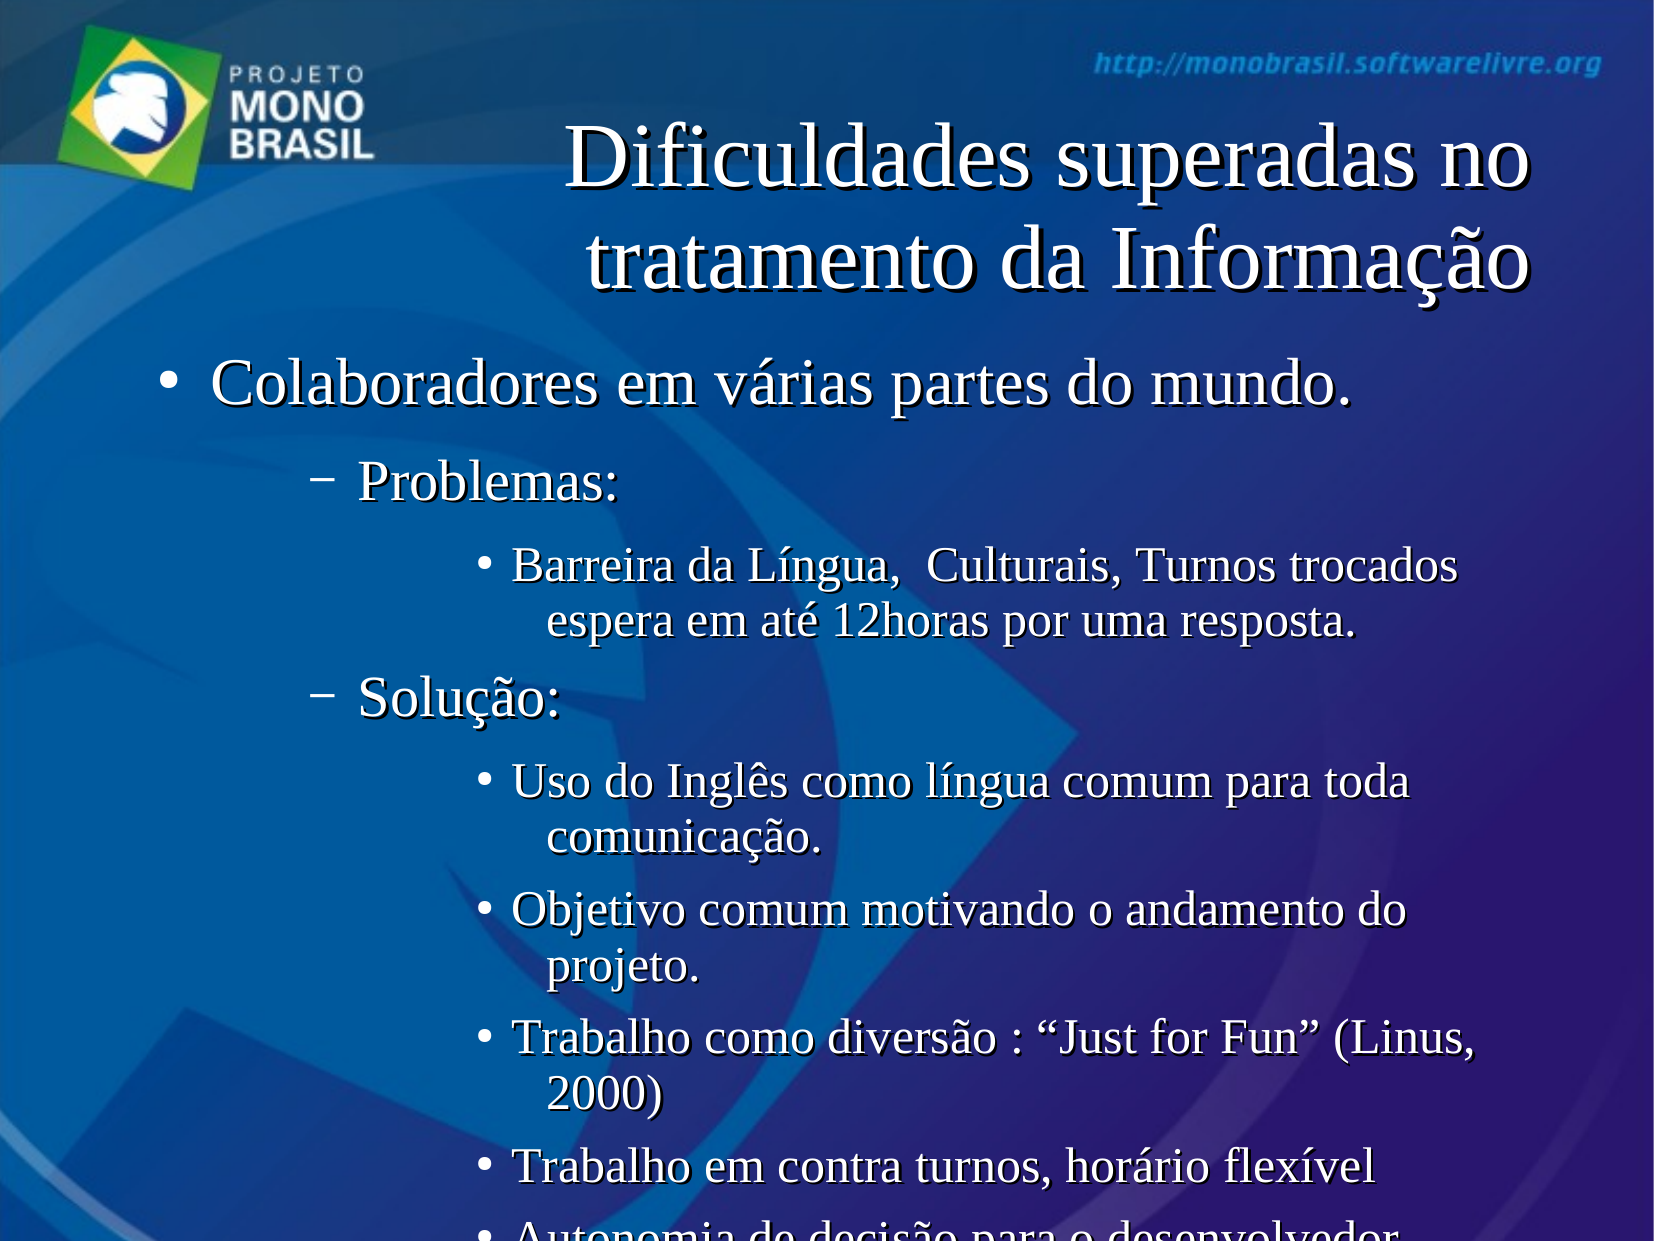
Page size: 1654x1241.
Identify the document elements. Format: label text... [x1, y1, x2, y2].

picture [1319, 1235, 1326, 1241]
picture [684, 1236, 692, 1241]
picture [817, 1235, 825, 1241]
picture [645, 1235, 655, 1241]
picture [758, 1235, 765, 1241]
list Colaboradores em várias partes do mundo. Problemas: Barreira da Língua, Culturais, Turnos trocados espera em até 12horas por uma resposta. Solução: Uso do Inglês como língua comum para toda comunicação. Objetivo comum motivando o andamento do projeto. Trabalho como diversão : “Just for Fun” (Linus, 2000) Trabalho em contra turnos, horário flexível Autonomia de decisão para o desenvolvedor [121, 344, 1534, 1156]
picture [943, 1235, 952, 1241]
picture [981, 1236, 989, 1241]
picture [1183, 1235, 1190, 1241]
title Dificuldades superadas no tratamento da Informação [121, 95, 1534, 318]
picture [525, 1230, 533, 1241]
picture [1341, 1235, 1349, 1241]
picture [595, 1235, 605, 1241]
picture [1255, 1235, 1265, 1241]
picture [1116, 1235, 1124, 1241]
picture [842, 1235, 849, 1241]
picture [865, 1235, 877, 1241]
picture [1141, 1235, 1148, 1241]
picture [0, 0, 1654, 1241]
picture [1079, 1235, 1088, 1241]
picture [1366, 1235, 1376, 1241]
